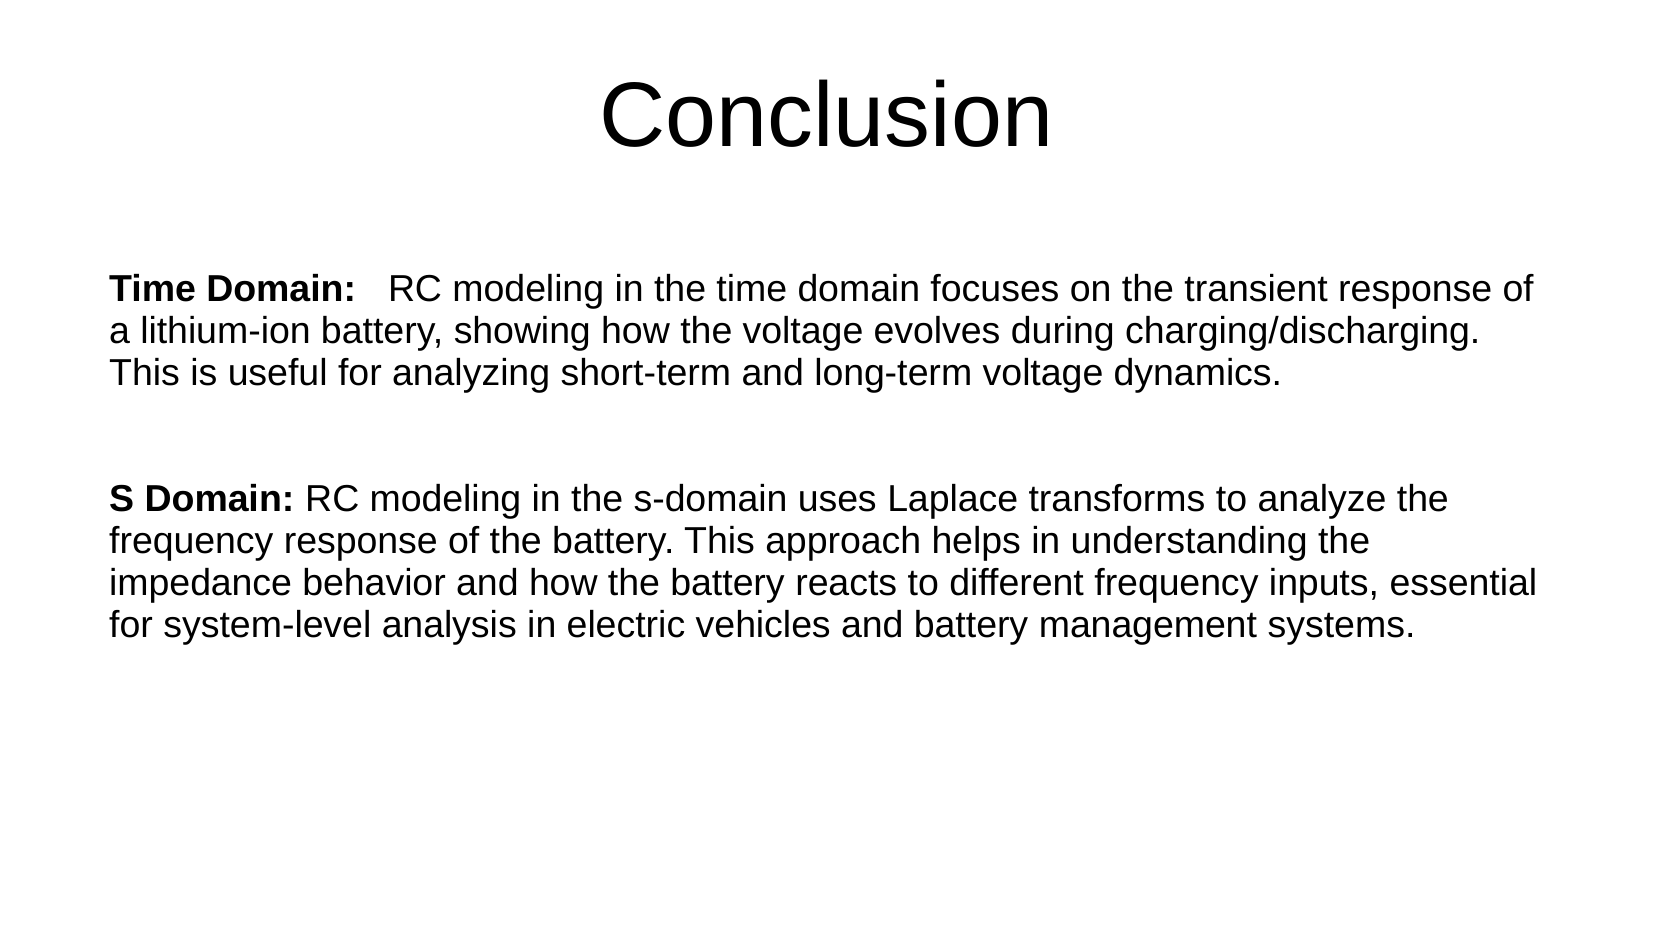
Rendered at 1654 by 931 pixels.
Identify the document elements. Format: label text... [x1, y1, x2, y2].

title Conclusion [82, 37, 1571, 193]
text_box Time Domain: RC modeling in the time domain focuses on the transient response of a lithium-ion battery, showing how the voltage evolves during charging/discharging. This is useful for analyzing short-term and long-term voltage dynamics. S Domain: RC modeling in the s-domain uses Laplace transforms to analyze the frequency response of the battery. This approach helps in understanding the impedance behavior and how the battery reacts to different frequency inputs, essential for system-level analysis in electric vehicles and battery management systems. [94, 259, 1571, 653]
